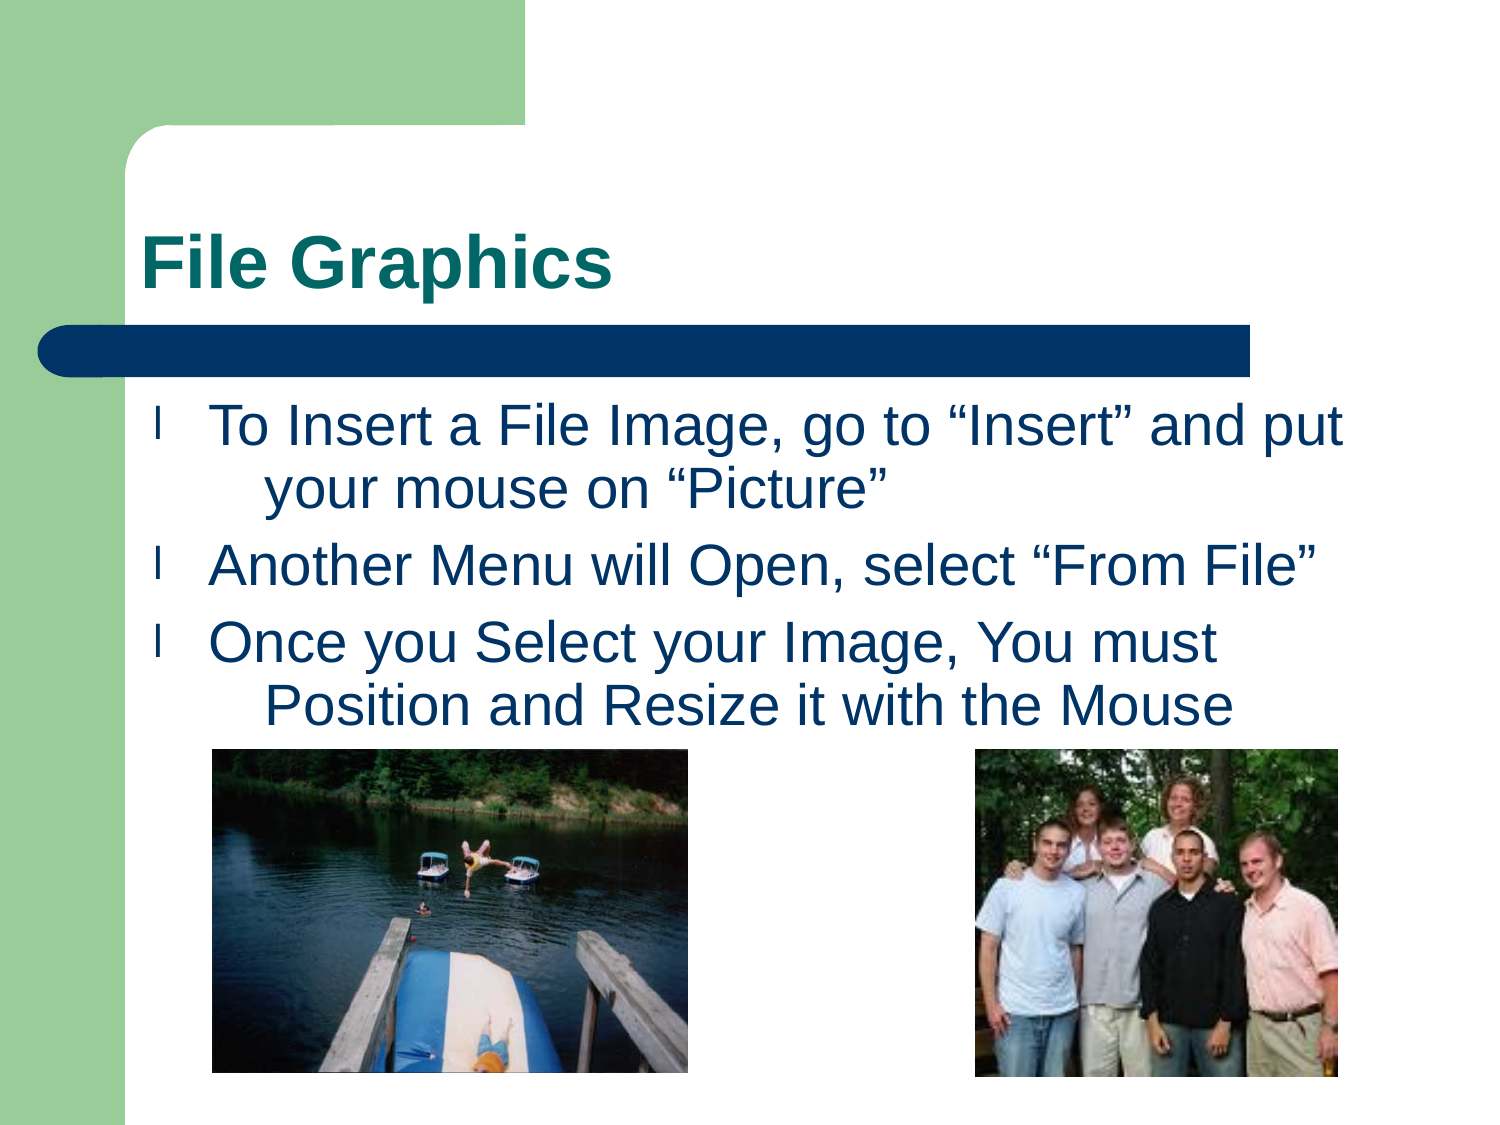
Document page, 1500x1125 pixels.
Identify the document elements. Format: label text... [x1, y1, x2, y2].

picture [975, 750, 1338, 1077]
list To Insert a File Image, go to “Insert” and put your mouse on “Picture” Another Menu will Open, select “From File” Once you Select your Image, You must Position and Resize it with the Mouse [137, 387, 1400, 776]
picture [212, 750, 688, 1073]
title File Graphics [125, 125, 1426, 313]
